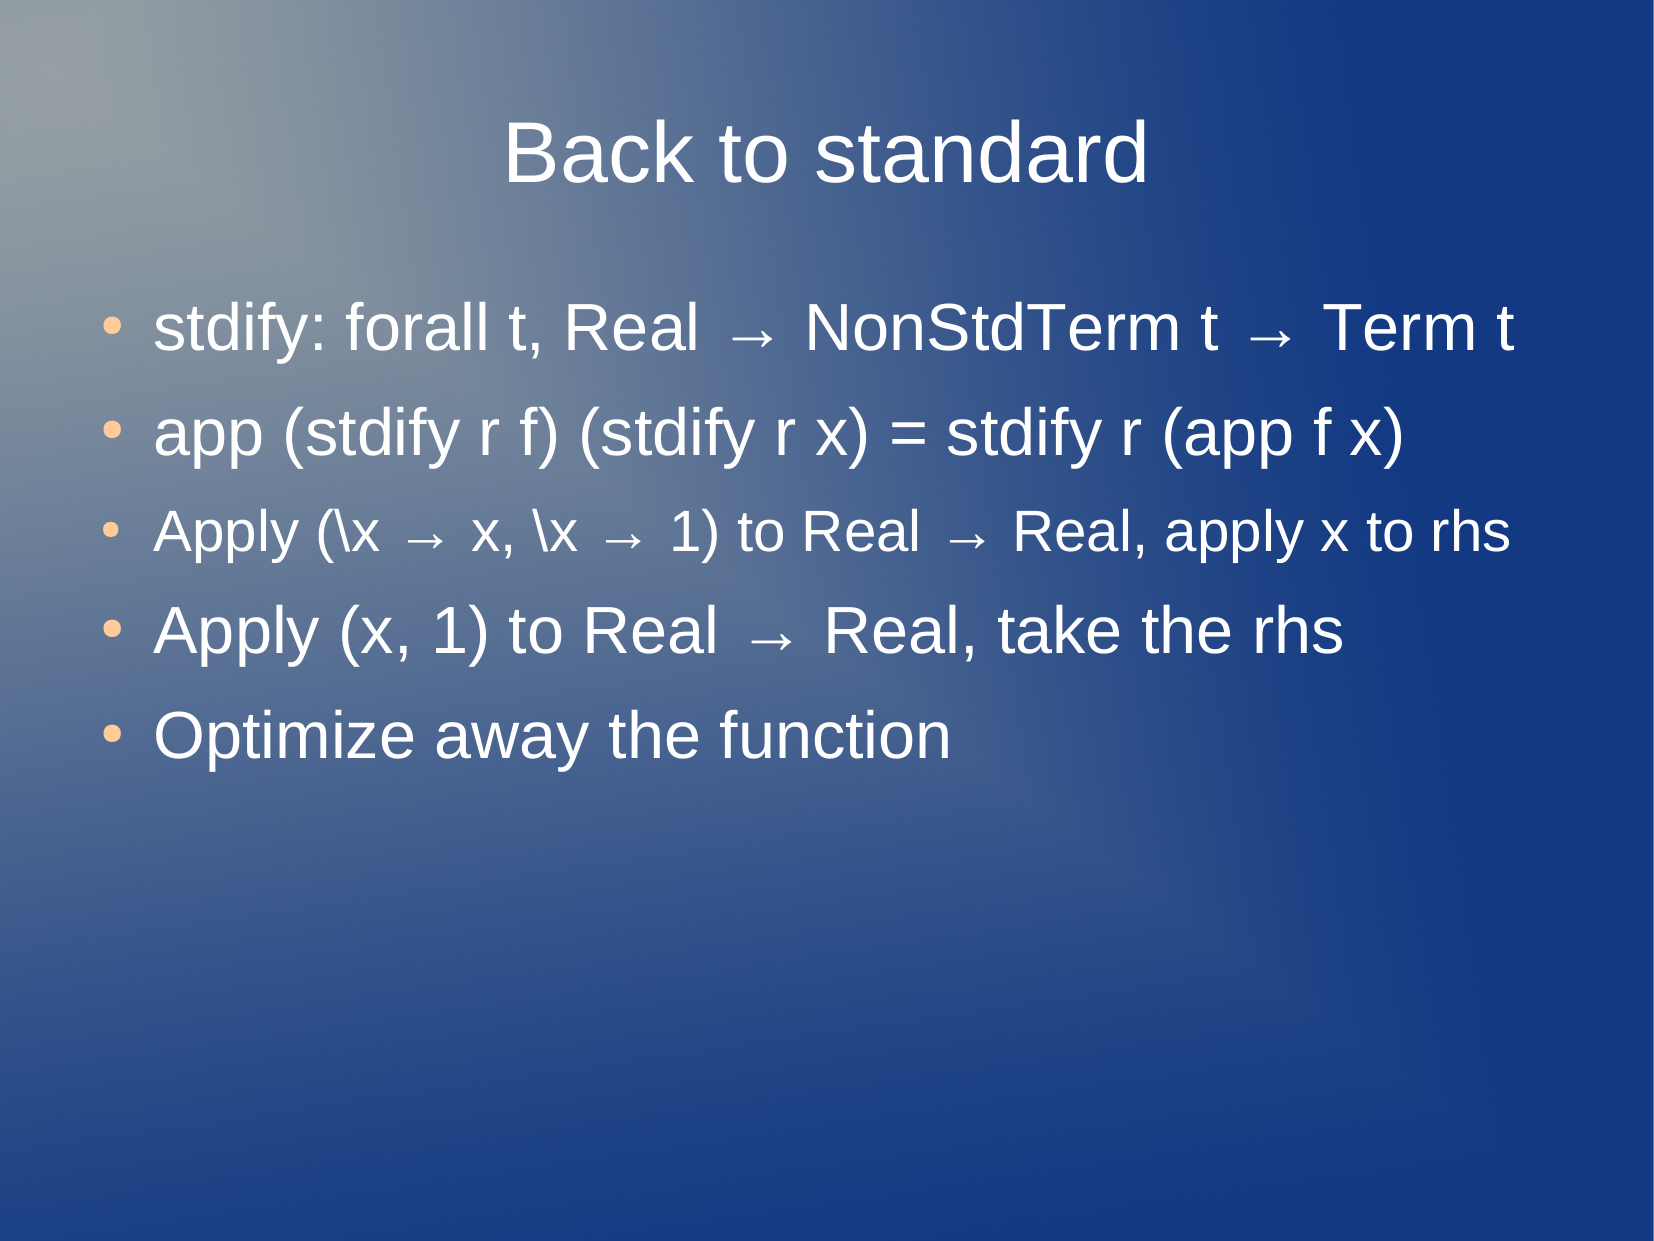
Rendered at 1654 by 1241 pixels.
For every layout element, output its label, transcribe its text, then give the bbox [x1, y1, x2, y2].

picture [0, 0, 1654, 1241]
title Back to standard [82, 49, 1571, 257]
list stdify: forall t, Real → NonStdTerm t → Term t app (stdify r f) (stdify r x) = stdify r (app f x) Apply (\x → x, \x → 1) to Real → Real, apply x to rhs Apply (x, 1) to Real → Real, take the rhs Optimize away the function [82, 290, 1571, 1109]
